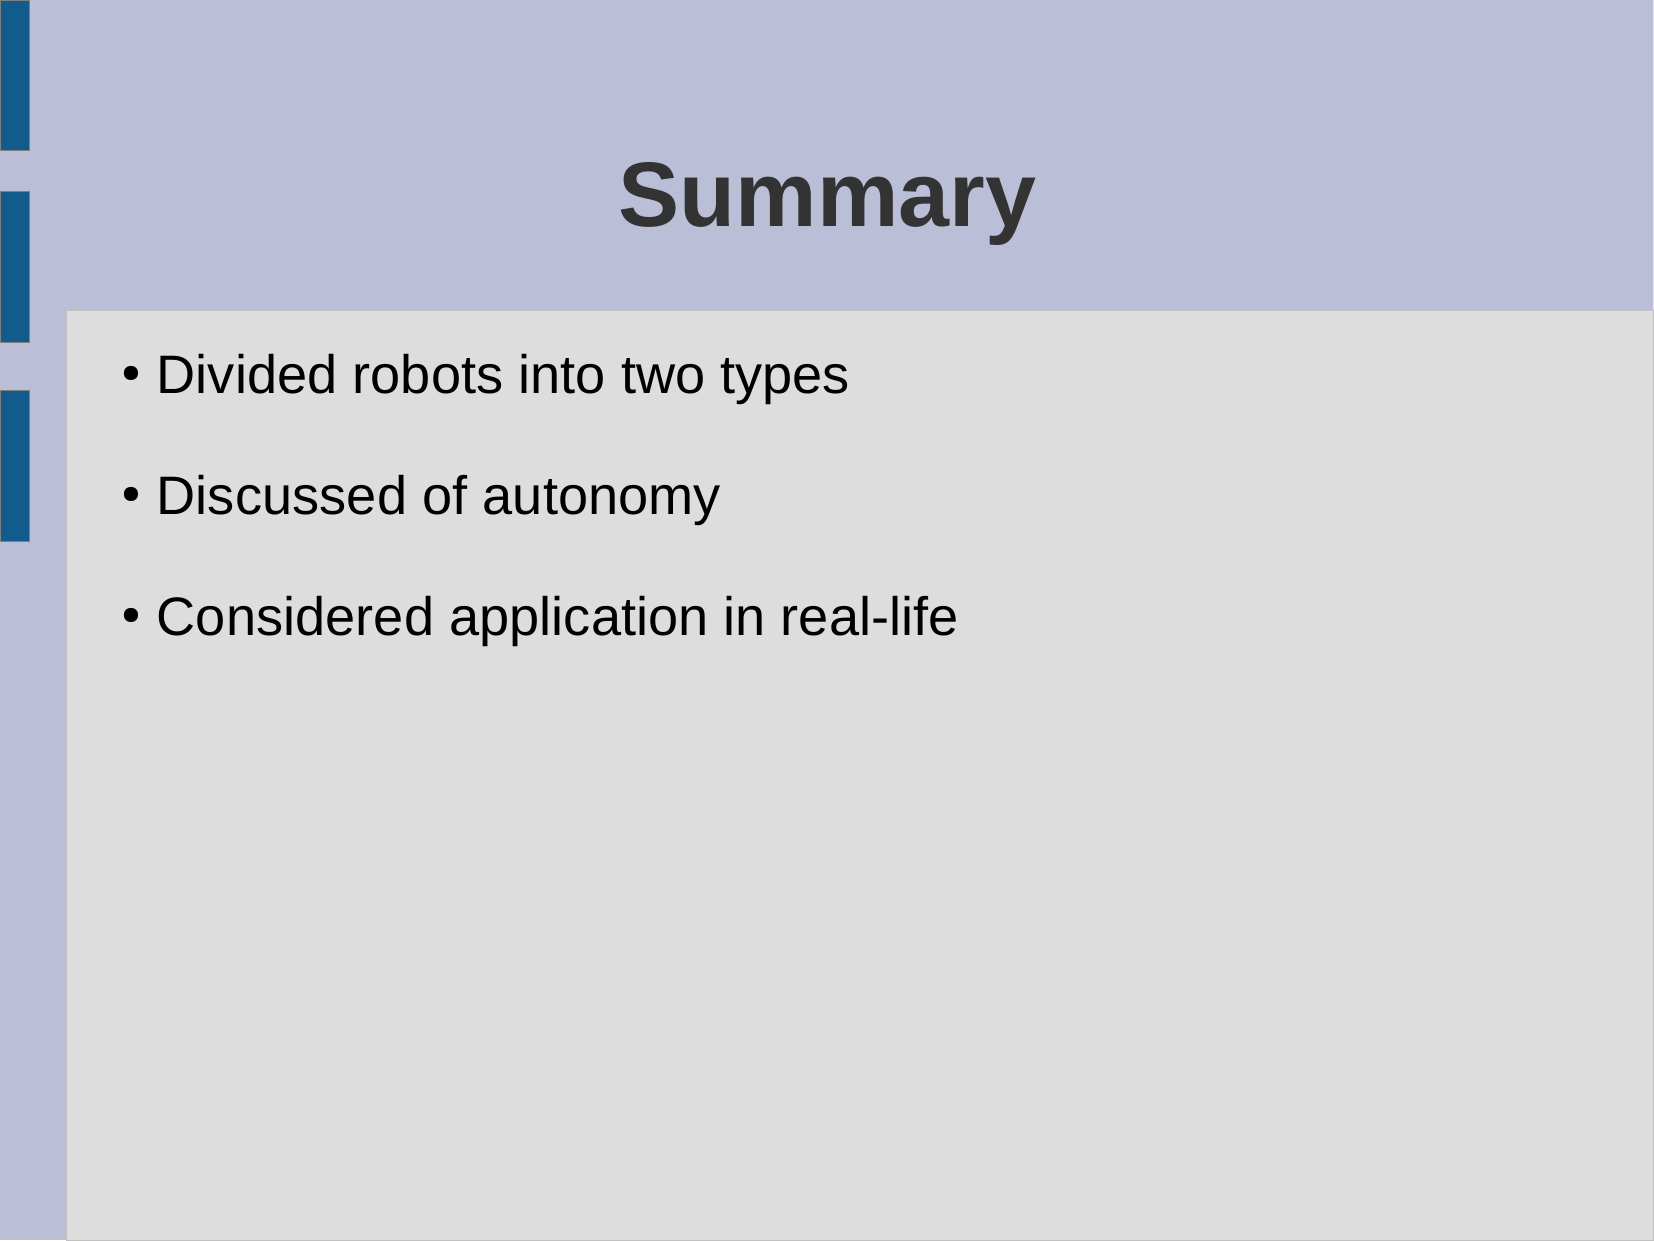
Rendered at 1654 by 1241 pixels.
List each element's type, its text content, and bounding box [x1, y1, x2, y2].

list Divided robots into two types Discussed of autonomy Considered application in real-life [121, 344, 1534, 1127]
title Summary [121, 91, 1534, 299]
